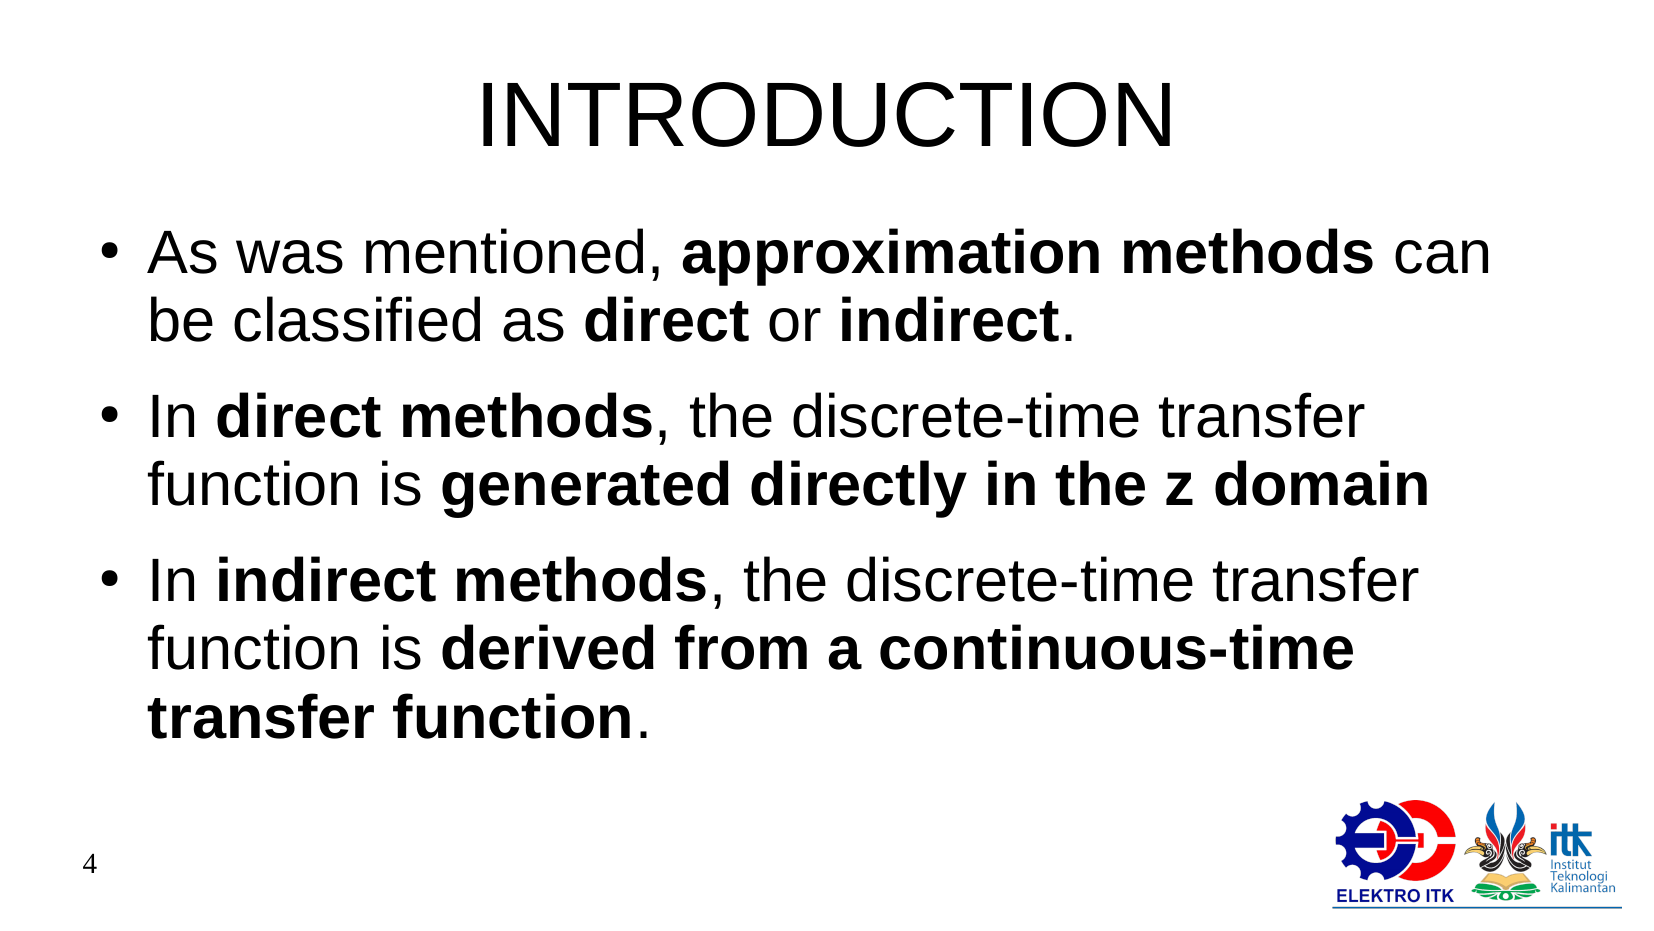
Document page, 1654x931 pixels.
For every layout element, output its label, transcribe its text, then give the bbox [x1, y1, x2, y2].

title INTRODUCTION [82, 37, 1571, 193]
list As was mentioned, approximation methods can be classiﬁed as direct or indirect. In direct methods, the discrete-time transfer function is generated directly in the z domain In indirect methods, the discrete-time transfer function is derived from a continuous-time transfer function. [82, 217, 1571, 758]
picture [1332, 800, 1622, 918]
